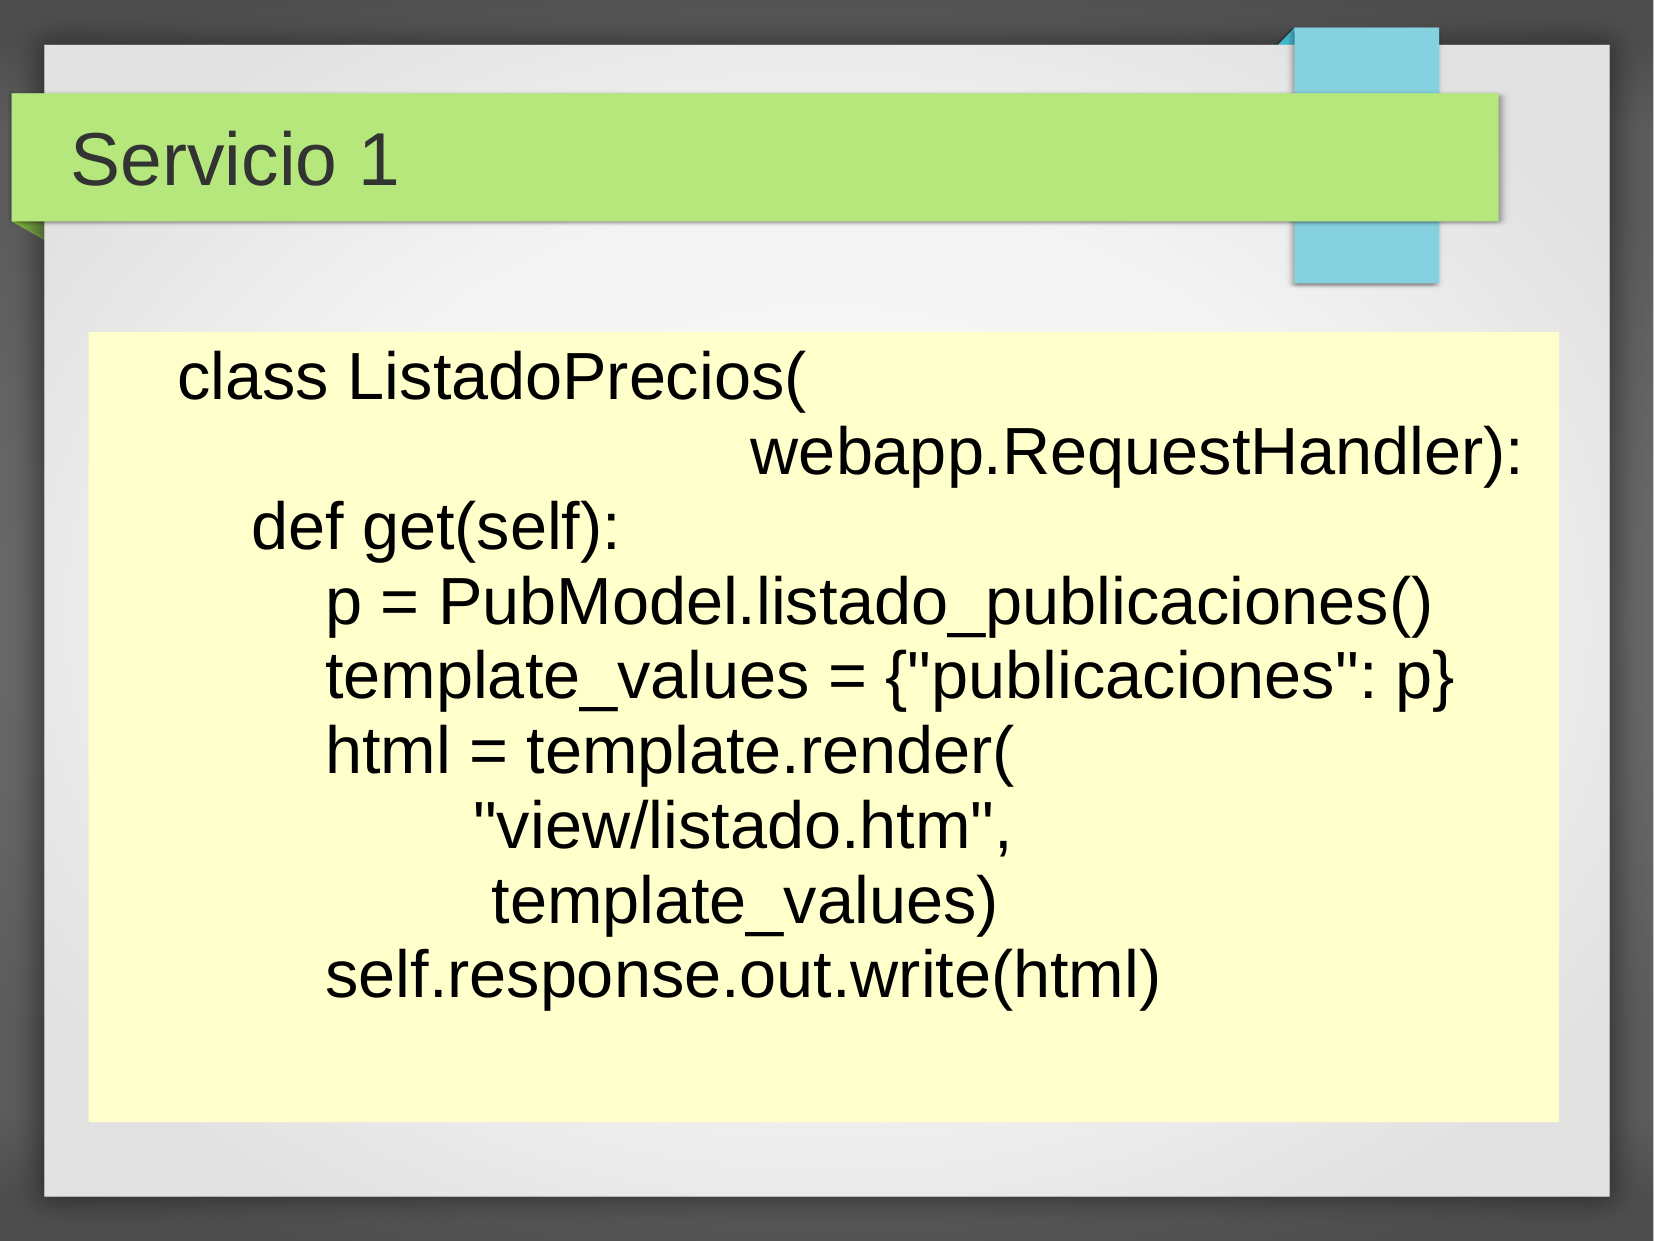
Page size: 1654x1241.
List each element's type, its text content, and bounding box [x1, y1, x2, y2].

title Servicio 1 [70, 106, 1229, 213]
text_box class ListadoPrecios( webapp.RequestHandler): def get(self): p = PubModel.listado_publicaciones() template_values = {"publicaciones": p} html = template.render( "view/listado.htm", template_values) self.response.out.write(html) [88, 331, 1560, 1123]
picture [0, 0, 1654, 1241]
